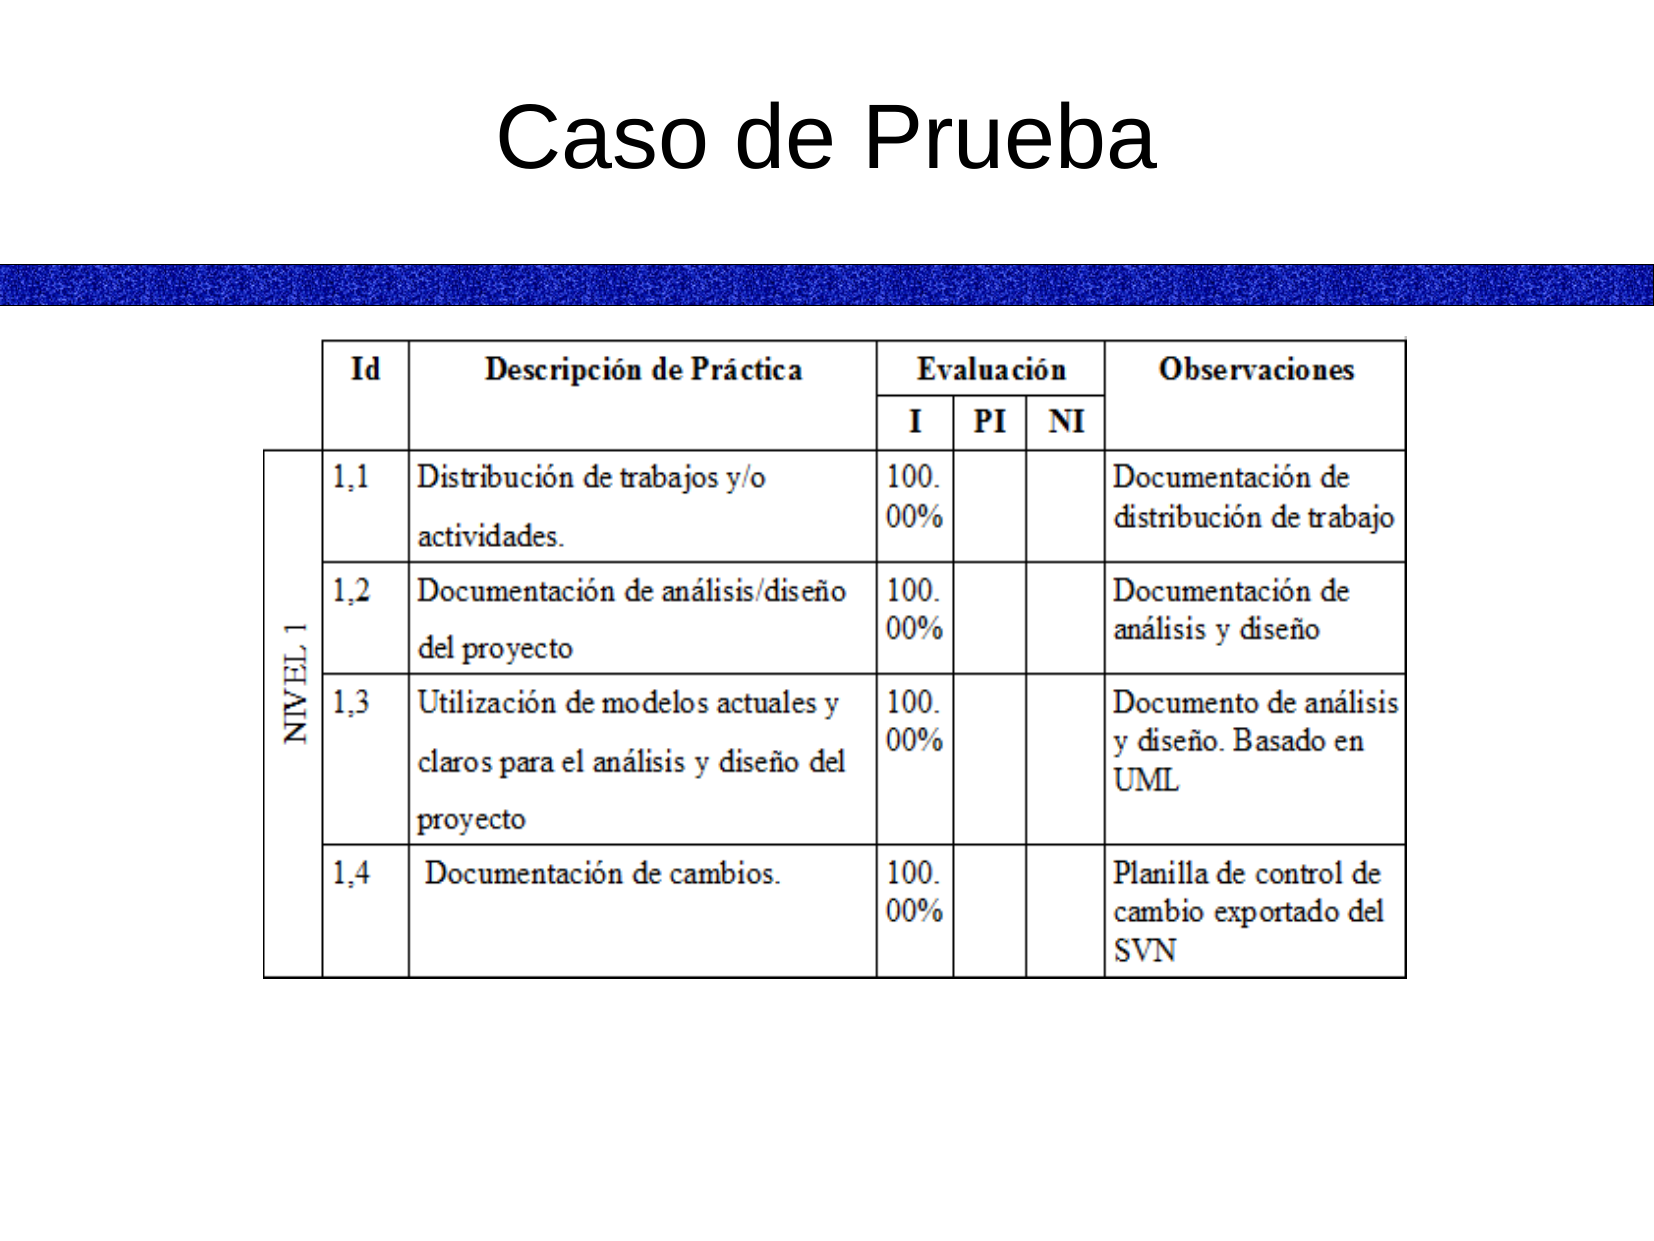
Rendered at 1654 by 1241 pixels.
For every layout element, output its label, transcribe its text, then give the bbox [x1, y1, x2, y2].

title Caso de Prueba [58, 14, 1595, 260]
picture [0, 265, 1653, 305]
picture [263, 336, 1407, 979]
